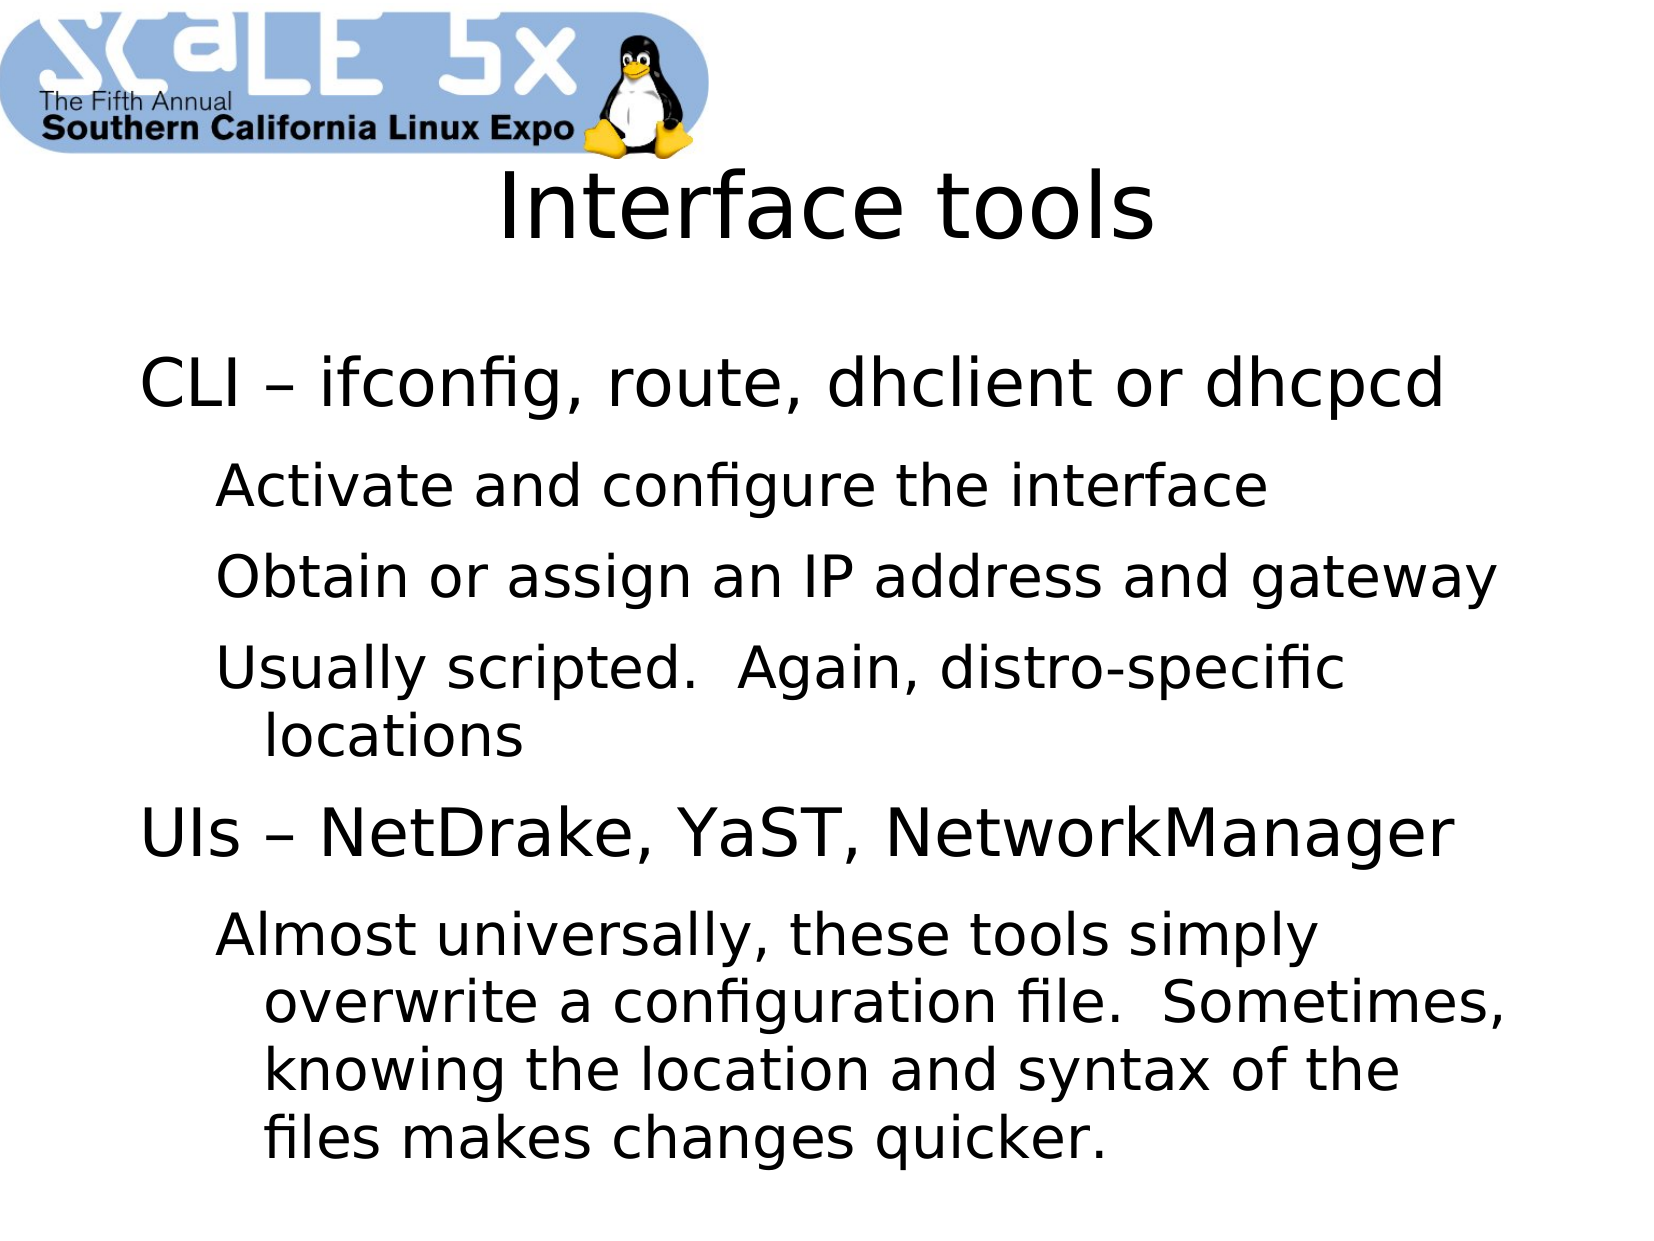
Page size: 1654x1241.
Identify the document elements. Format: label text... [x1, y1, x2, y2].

title Interface tools [121, 102, 1533, 311]
list CLI – ifconfig, route, dhclient or dhcpcd Activate and configure the interface Obtain or assign an IP address and gateway Usually scripted. Again, distro-specific locations UIs – NetDrake, YaST, NetworkManager Almost universally, these tools simply overwrite a configuration file. Sometimes, knowing the location and syntax of the files makes changes quicker. [121, 344, 1533, 1240]
picture [0, 3, 709, 159]
